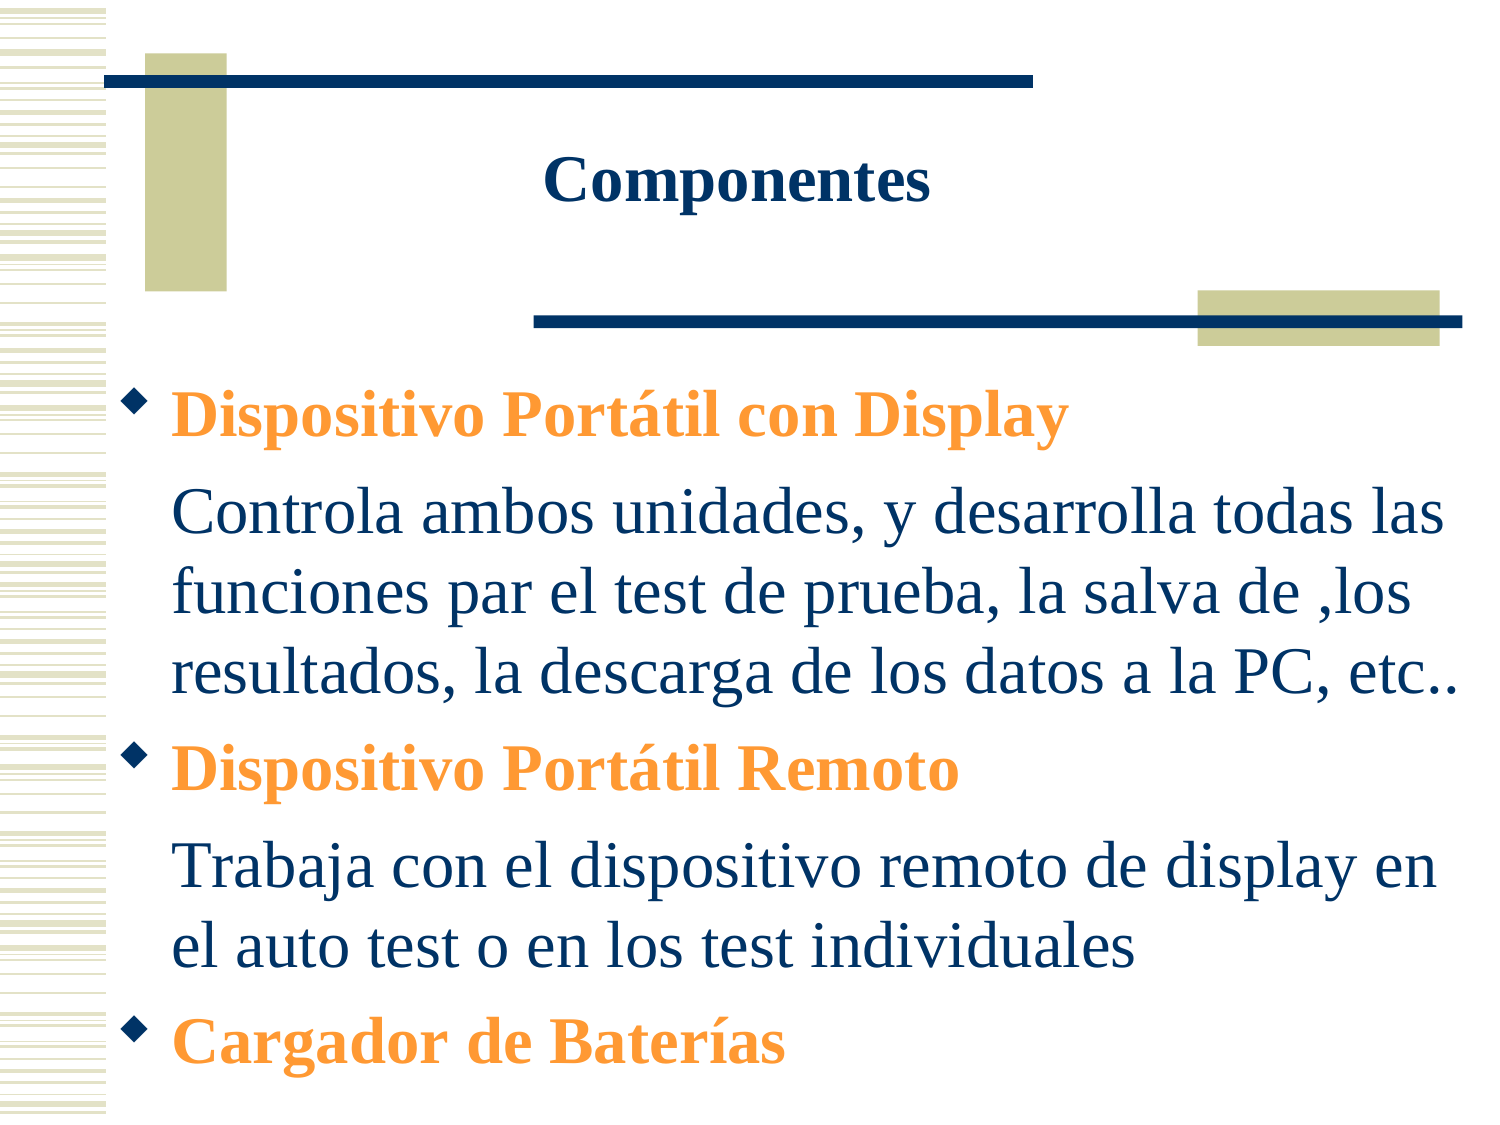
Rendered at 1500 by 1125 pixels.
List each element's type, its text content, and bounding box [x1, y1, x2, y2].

title Componentes [99, 87, 1375, 276]
list Dispositivo Portátil con Display Controla ambos unidades, y desarrolla todas las funciones par el test de prueba, la salva de ,los resultados, la descarga de los datos a la PC, etc.. Dispositivo Portátil Remoto Trabaja con el dispositivo remoto de display en el auto test o en los test individuales Cargador de Baterías [99, 362, 1500, 1125]
